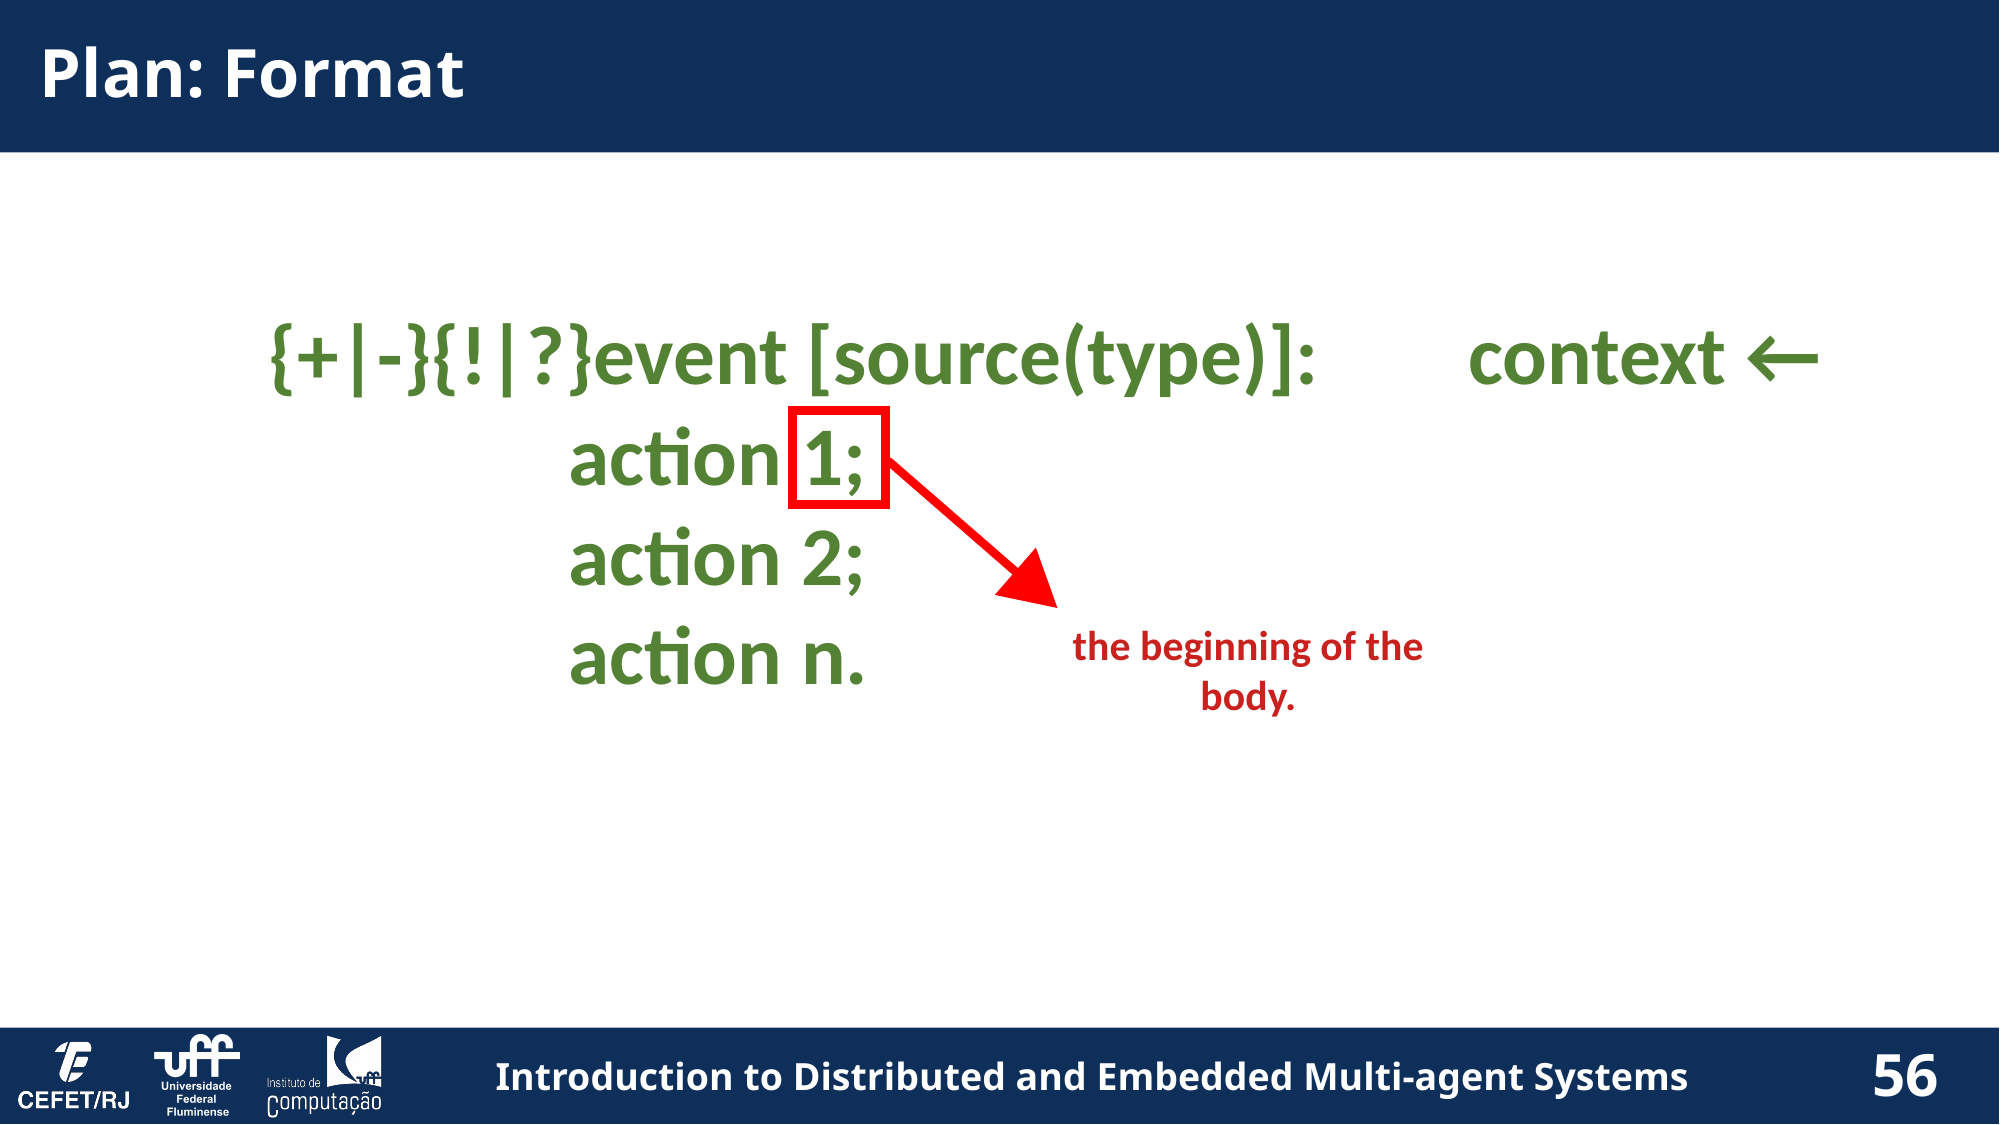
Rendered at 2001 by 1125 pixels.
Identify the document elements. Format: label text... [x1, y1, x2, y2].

text_box Plan: Format [25, 23, 1999, 119]
picture [265, 1033, 383, 1118]
text_box [885, 457, 1058, 608]
picture [18, 1021, 129, 1125]
text_box {+|-}{!|?}event [source(type)]: context ← action 1; action 2; action n. [253, 294, 1908, 710]
picture [153, 1033, 241, 1121]
text_box the beginning of the body. [1045, 611, 1452, 727]
